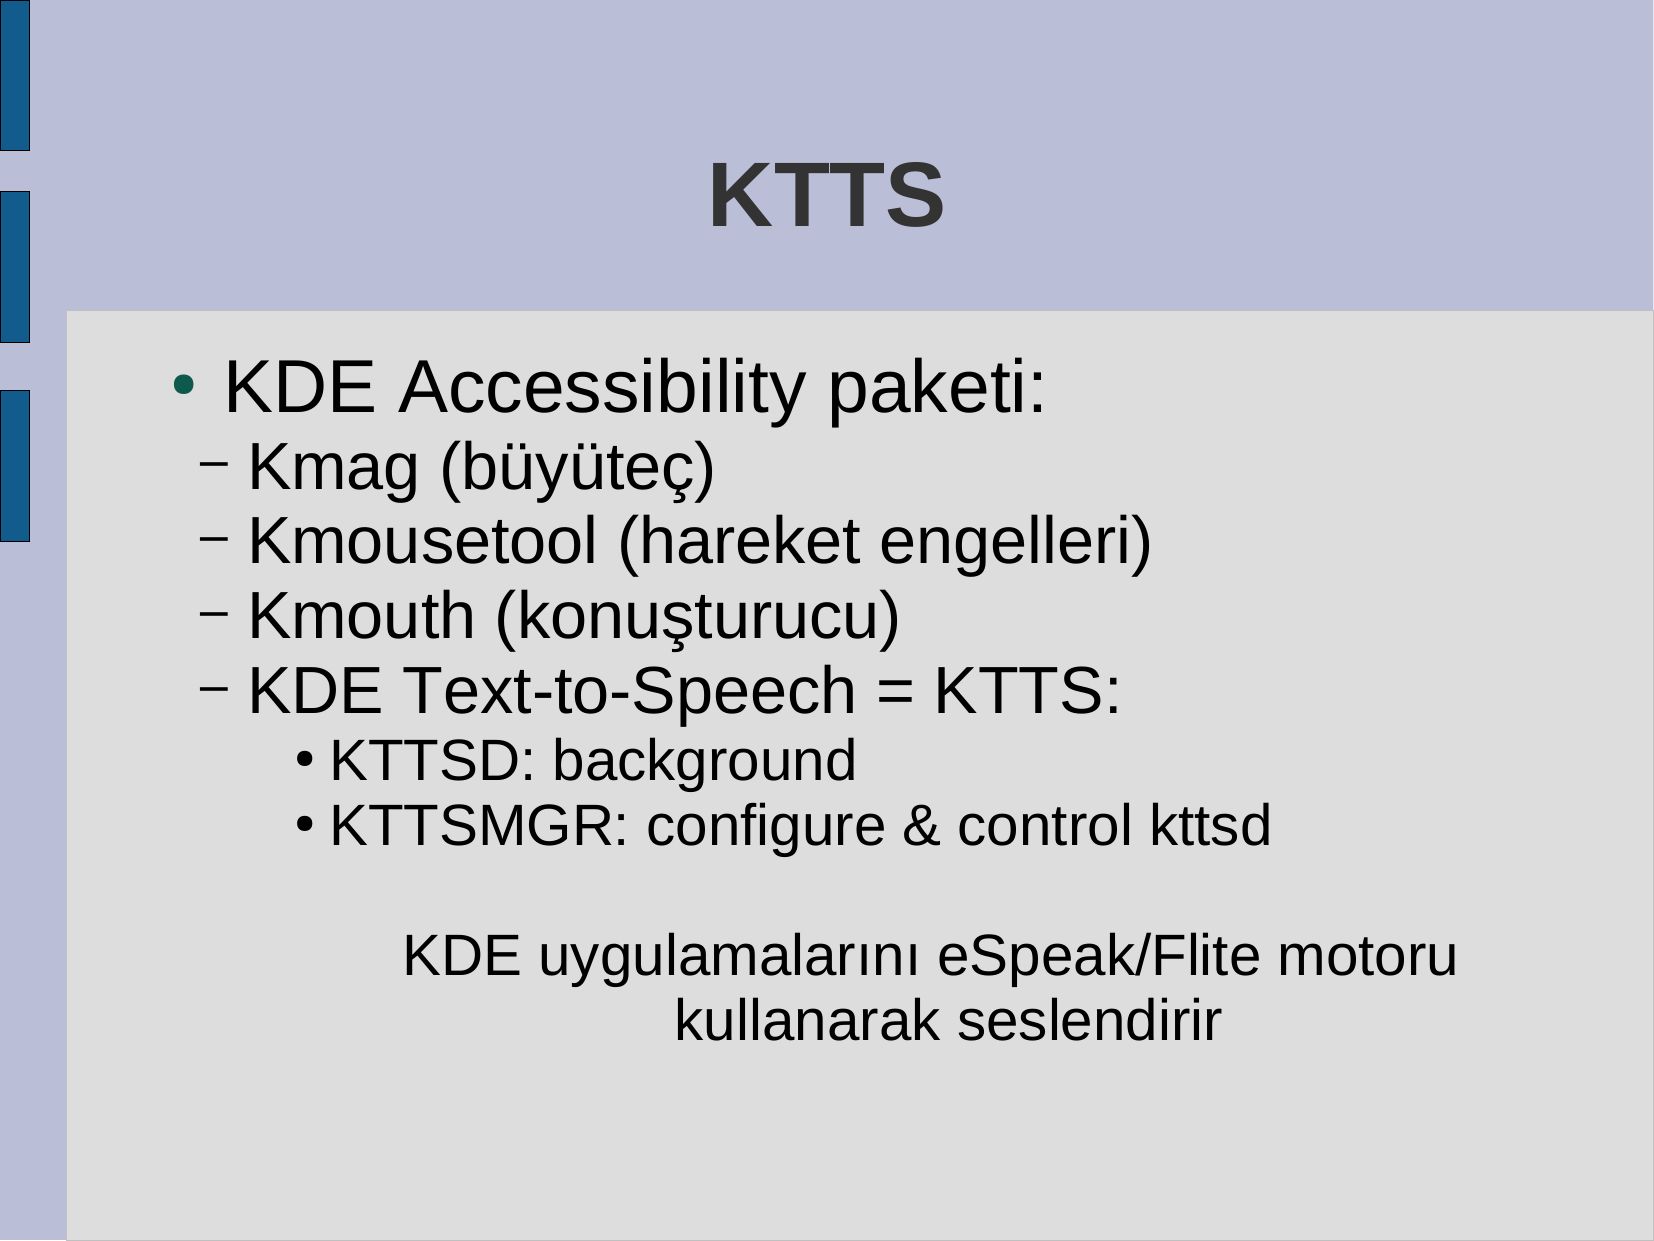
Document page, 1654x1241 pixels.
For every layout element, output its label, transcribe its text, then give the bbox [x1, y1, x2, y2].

list KDE Accessibility paketi: Kmag (büyüteç) Kmousetool (hareket engelleri) Kmouth (konuşturucu) KDE Text-to-Speech = KTTS: KTTSD: background KTTSMGR: configure & control kttsd KDE uygulamalarını eSpeak/Flite motoru kullanarak seslendirir [152, 344, 1534, 1127]
title KTTS [121, 91, 1534, 299]
